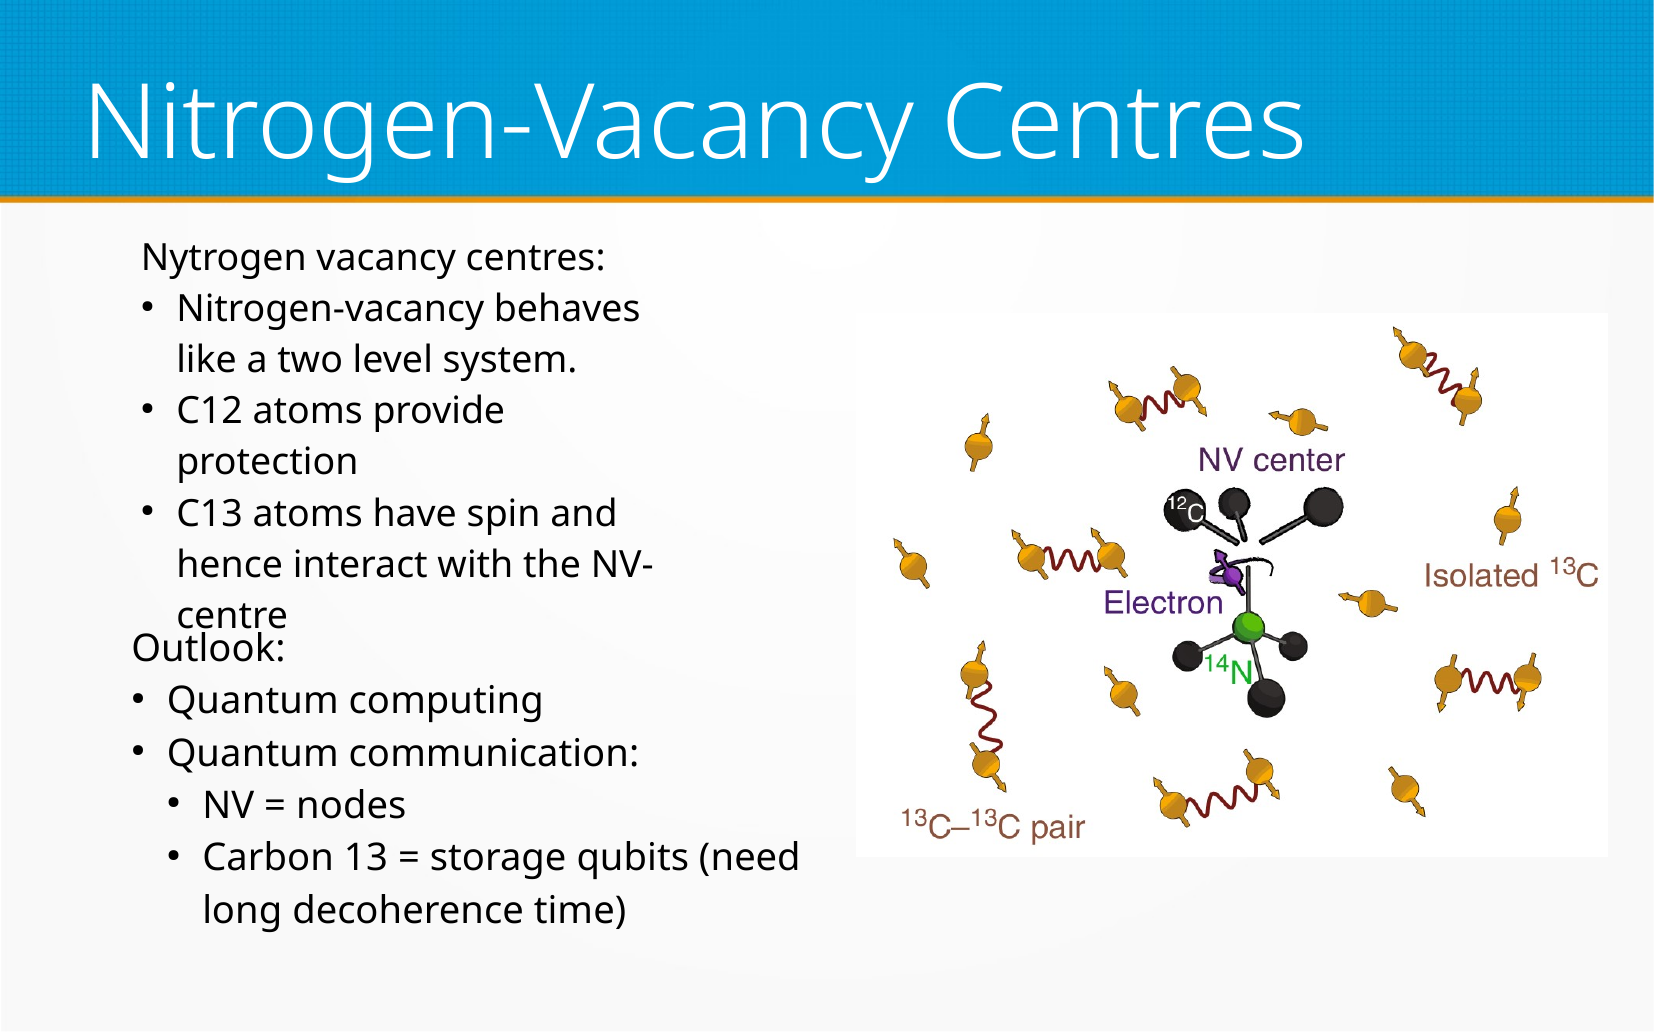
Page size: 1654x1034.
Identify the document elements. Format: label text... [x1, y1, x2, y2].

text_box Nytrogen vacancy centres: Nitrogen-vacancy behaves like a two level system. C12 atoms provide protection C13 atoms have spin and hence interact with the NV-centre [135, 270, 676, 601]
text_box Outlook: Quantum computing Quantum communication: NV = nodes Carbon 13 = storage qubits (need long decoherence time) [125, 594, 841, 961]
title Nitrogen-Vacancy Centres [82, 16, 1571, 190]
picture [0, 195, 1654, 1034]
